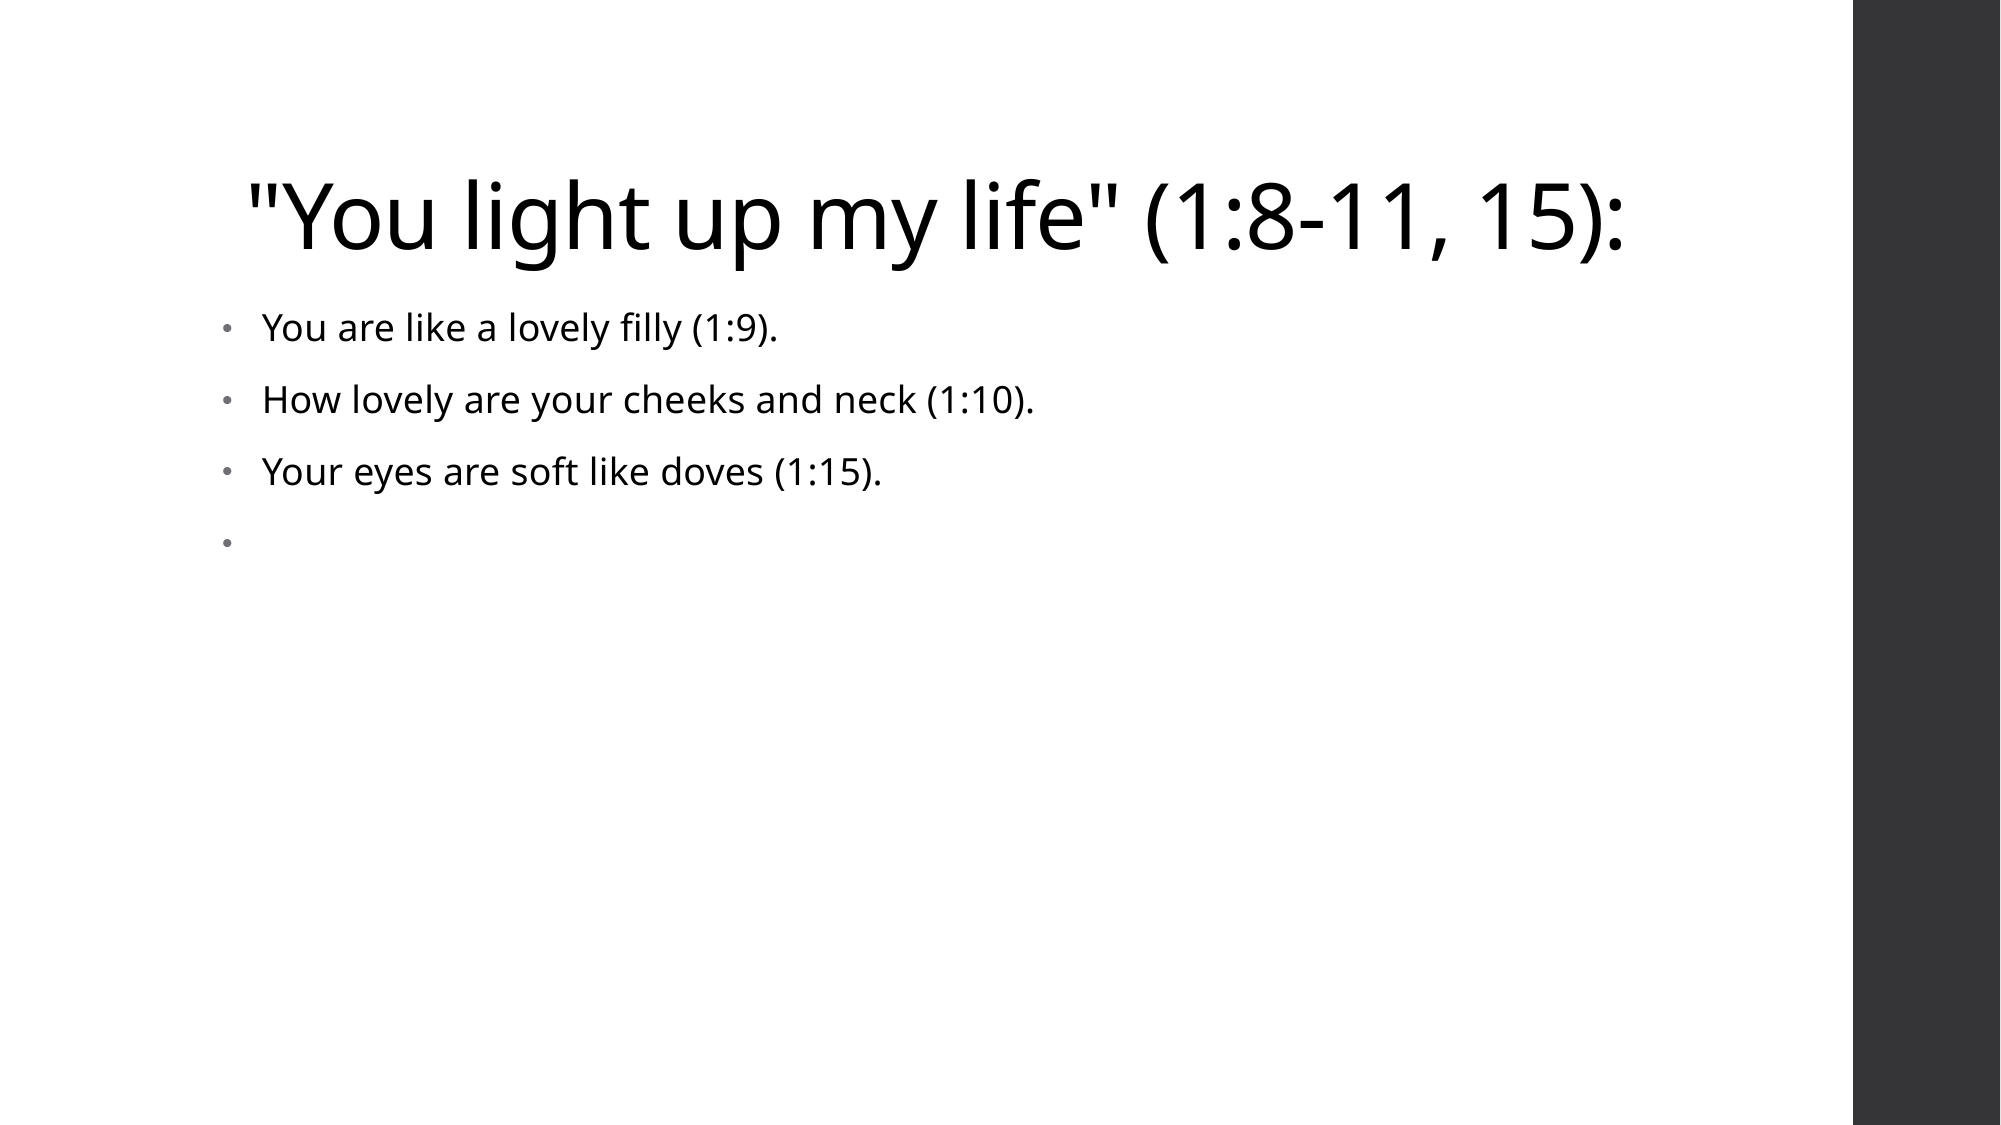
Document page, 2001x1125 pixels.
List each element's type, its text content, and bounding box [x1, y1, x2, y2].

list You are like a lovely filly (1:9). How lovely are your cheeks and neck (1:10). Your eyes are soft like doves (1:15). [206, 299, 1617, 1014]
title "You light up my life" (1:8-11, 15): [206, 60, 1797, 278]
